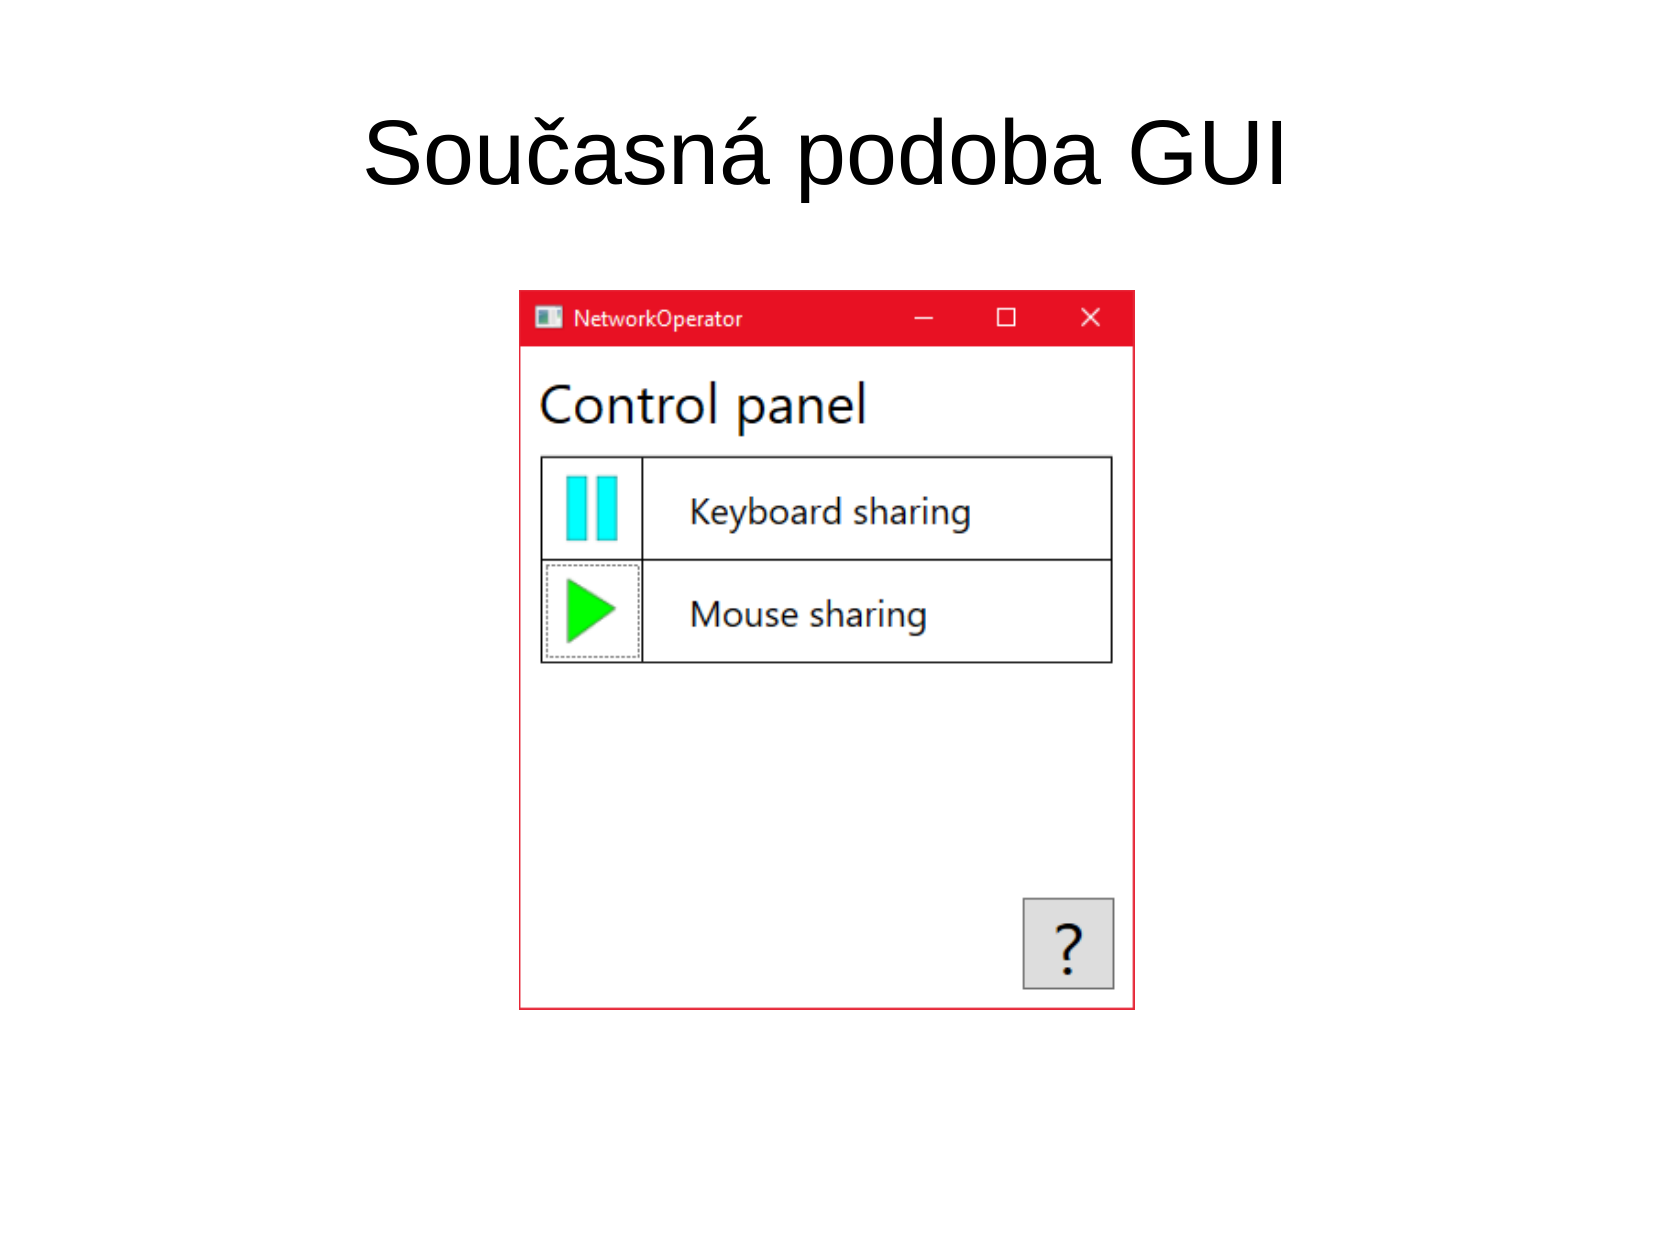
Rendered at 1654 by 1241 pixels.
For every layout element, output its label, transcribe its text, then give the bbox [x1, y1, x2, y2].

picture [519, 290, 1135, 1010]
title Současná podoba GUI [82, 49, 1571, 257]
